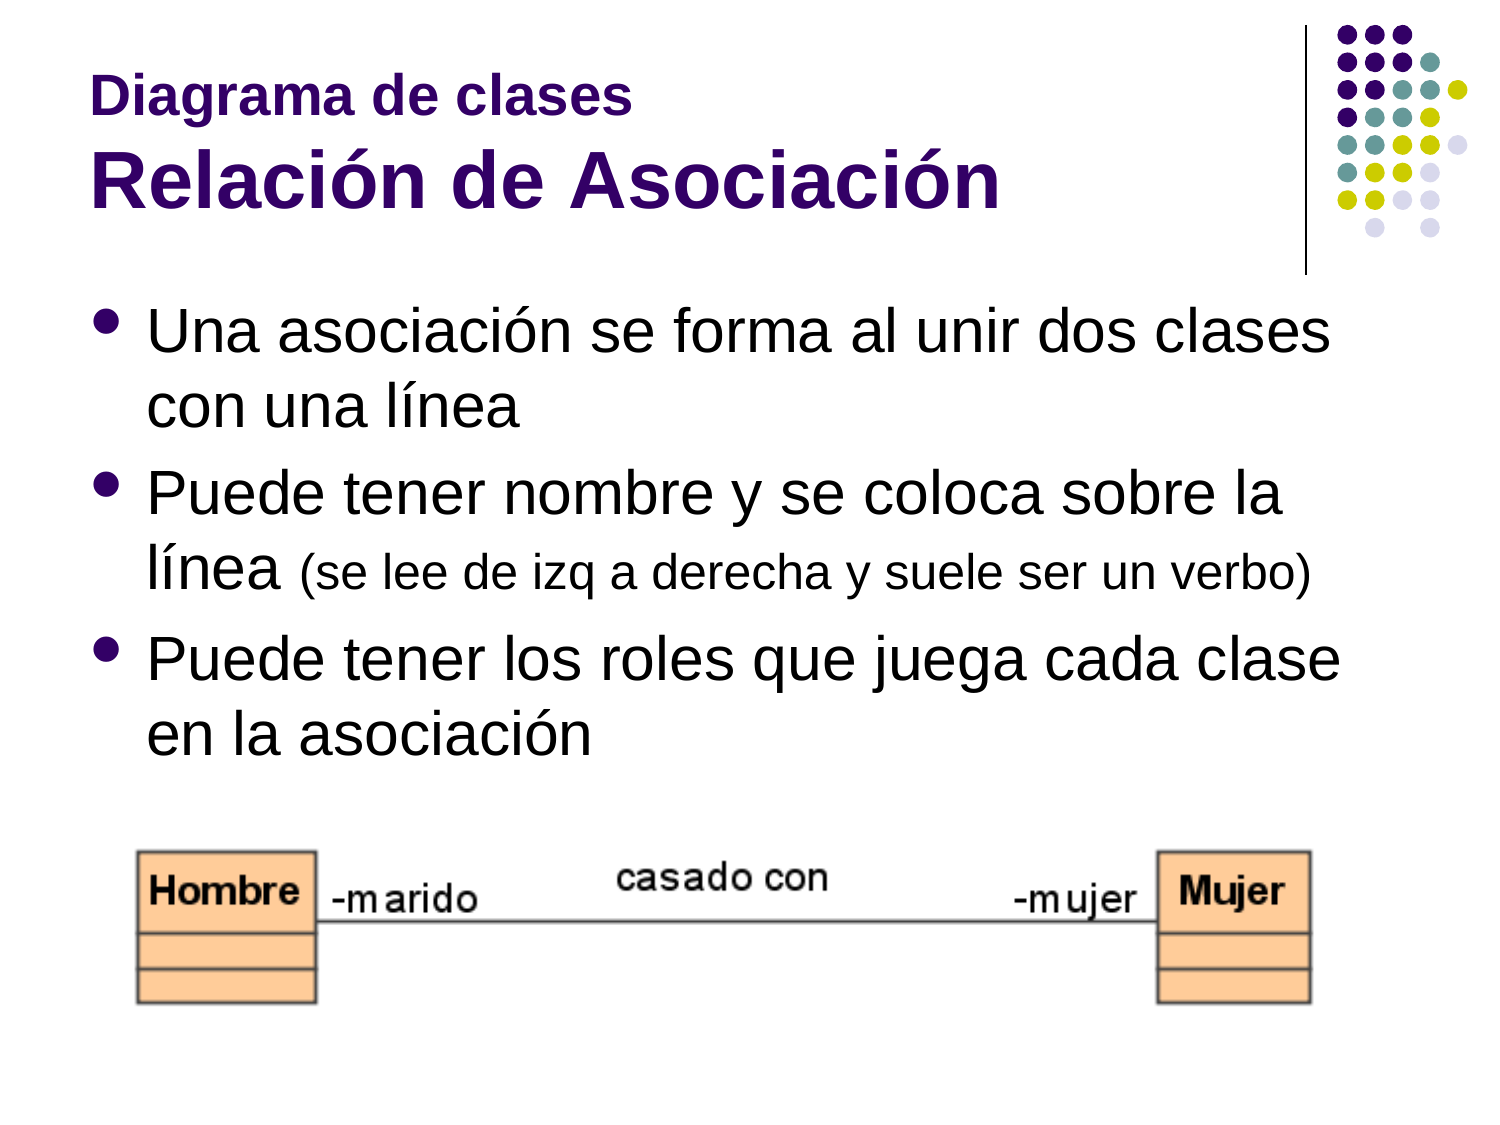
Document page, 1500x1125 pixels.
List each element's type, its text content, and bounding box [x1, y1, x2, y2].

list Una asociación se forma al unir dos clases con una línea Puede tener nombre y se coloca sobre la línea (se lee de izq a derecha y suele ser un verbo) Puede tener los roles que juega cada clase en la asociación [75, 282, 1426, 1006]
title Diagrama de clases Relación de Asociación [74, 20, 1313, 233]
picture [88, 786, 1365, 1044]
